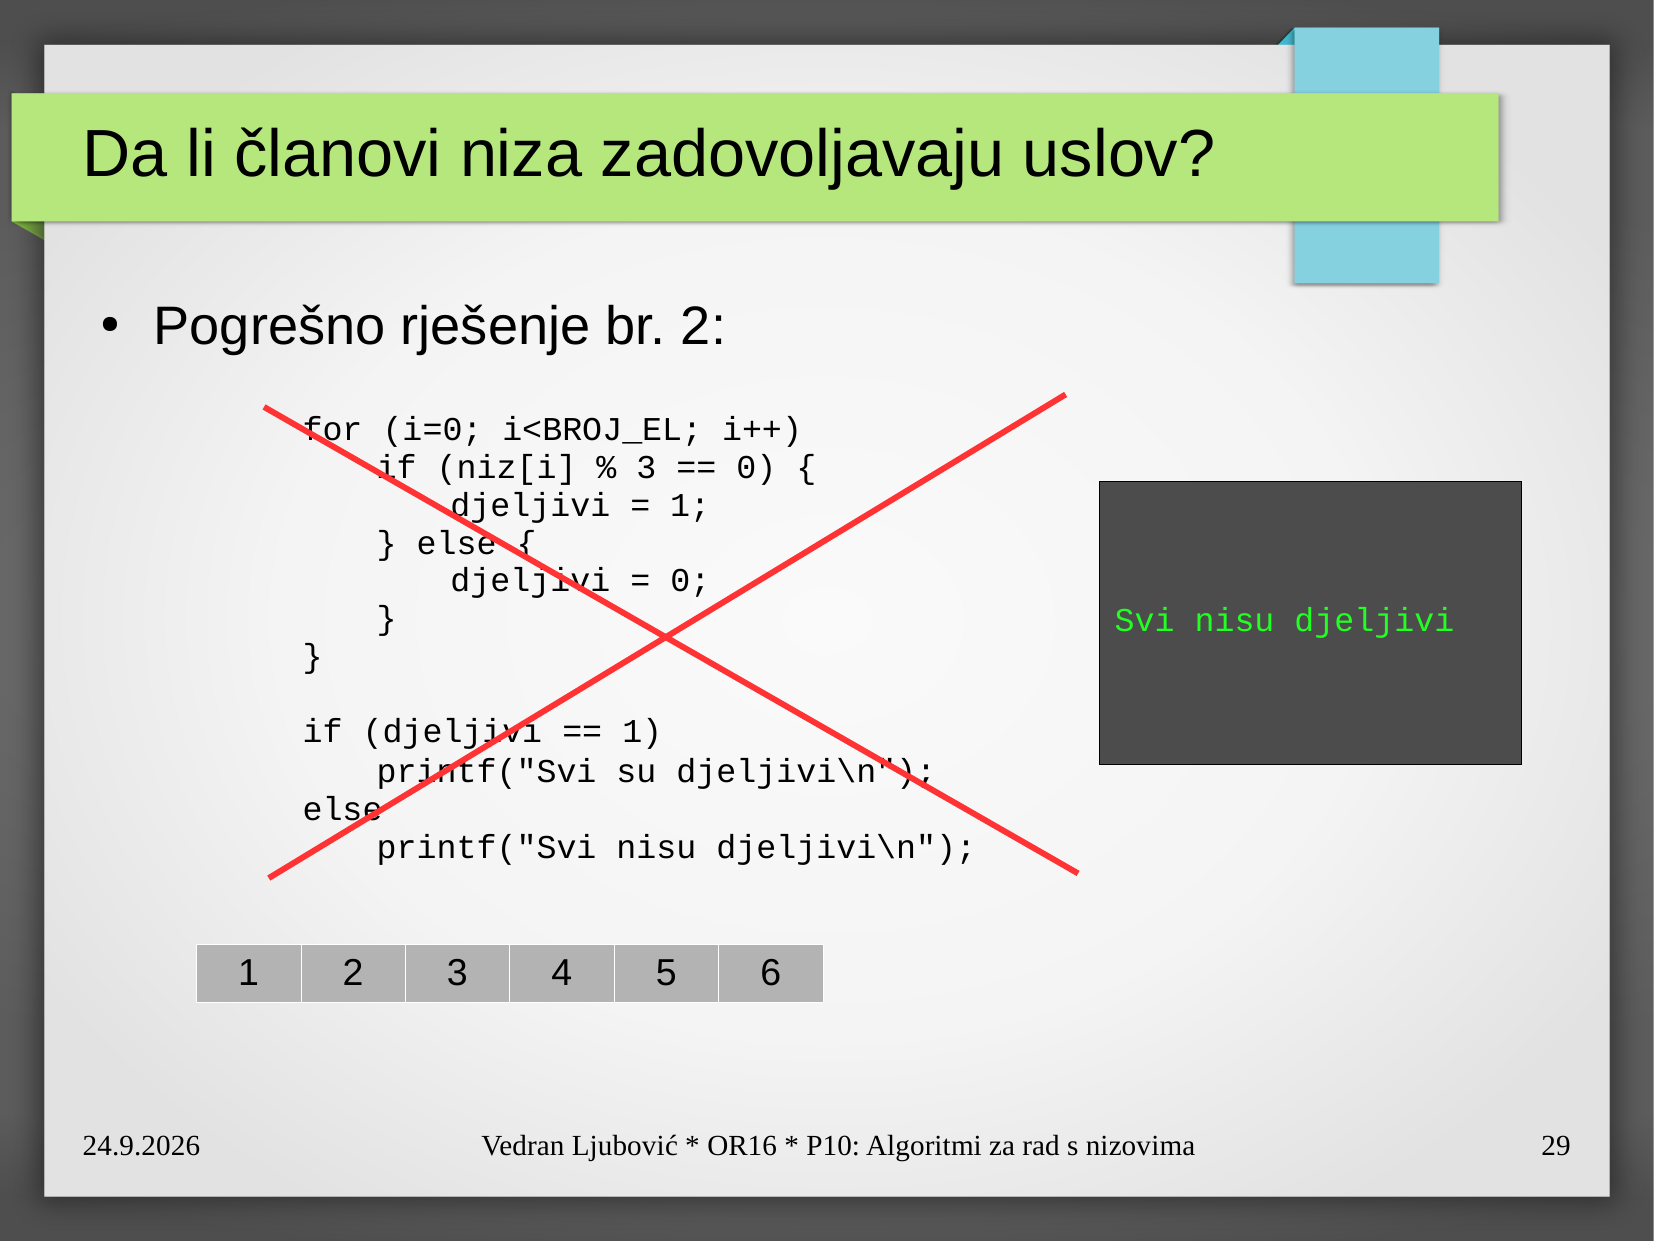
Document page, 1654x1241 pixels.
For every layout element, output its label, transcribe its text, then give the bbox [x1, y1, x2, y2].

table_header 5 [615, 945, 718, 1002]
table_header 3 [406, 945, 509, 1002]
table_header 4 [510, 945, 614, 1002]
table_header 6 [719, 945, 823, 1002]
text_box for (i=0; i<BROJ_EL; i++) if (niz[i] % 3 == 0) { djeljivi = 1; } else { djeljivi = 0; } } if (djeljivi == 1) printf("Svi su djeljivi\n"); else printf("Svi nisu djeljivi\n"); [214, 368, 1453, 993]
table_header 1 [197, 945, 301, 1002]
list Pogrešno rješenje br. 2: [82, 295, 1571, 1015]
table_header 2 [302, 945, 405, 1002]
title Da li članovi niza zadovoljavaju uslov? [82, 94, 1264, 213]
picture [0, 0, 1654, 1241]
text_box Svi nisu djeljivi [1099, 481, 1522, 765]
